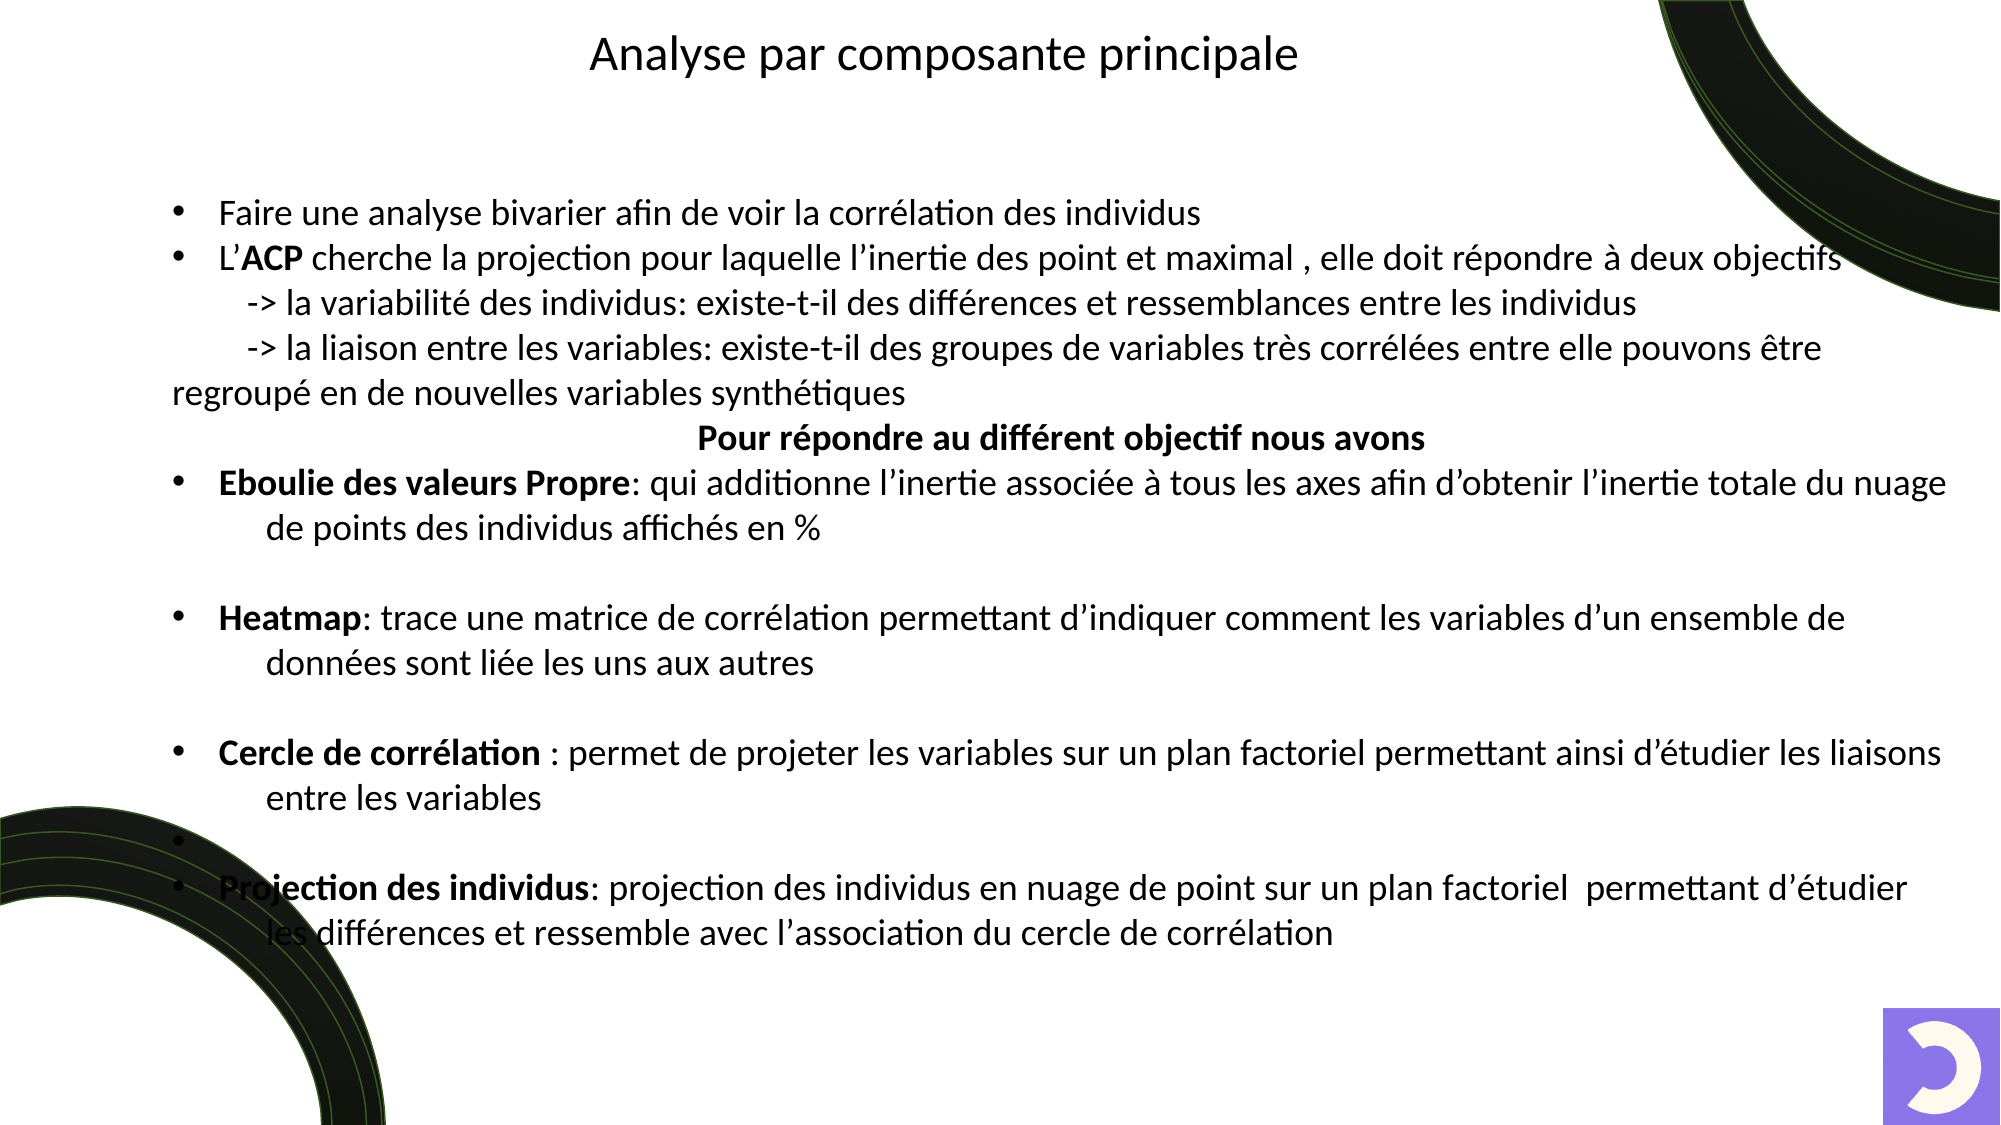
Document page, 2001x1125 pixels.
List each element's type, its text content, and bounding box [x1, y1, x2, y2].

text_box [1658, 0, 2000, 312]
text_box [0, 806, 157, 917]
text_box Faire une analyse bivarier afin de voir la corrélation des individus L’ACP cherche la projection pour laquelle l’inertie des point et maximal , elle doit répondre à deux objectifs -> la variabilité des individus: existe-t-il des différences et ressemblances entre les individus -> la liaison entre les variables: existe-t-il des groupes de variables très corrélées entre elle pouvons être regroupé en de nouvelles variables synthétiques Pour répondre au différent objectif nous avons Eboulie des valeurs Propre: qui additionne l’inertie associée à tous les axes afin d’obtenir l’inertie totale du nuage de points des individus affichés en % Heatmap: trace une matrice de corrélation permettant d’indiquer comment les variables d’un ensemble de données sont liée les uns aux autres Cercle de corrélation : permet de projeter les variables sur un plan factoriel permettant ainsi d’étudier les liaisons entre les variables Projection des individus: projection des individus en nuage de point sur un plan factoriel permettant d’étudier les différences et ressemble avec l’association du cercle de corrélation [157, 180, 1975, 969]
text_box [241, 969, 386, 1125]
picture [1883, 1008, 2000, 1125]
text_box Analyse par composante principale [200, 20, 1701, 180]
